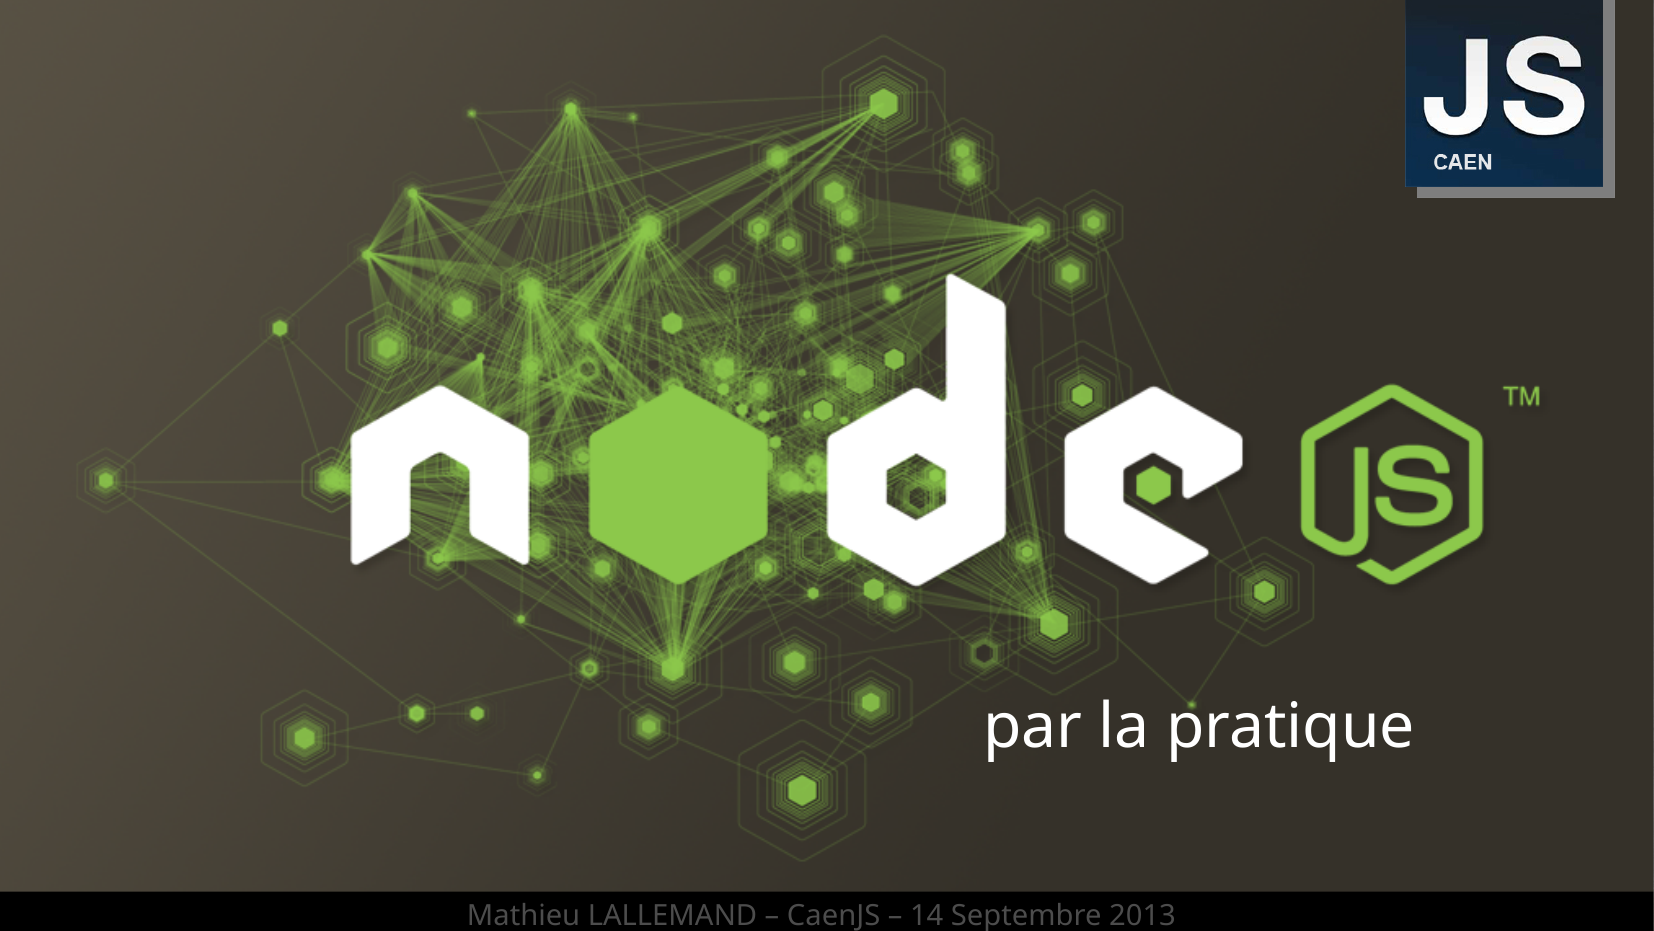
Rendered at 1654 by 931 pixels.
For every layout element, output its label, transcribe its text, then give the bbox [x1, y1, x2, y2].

picture [0, 0, 1654, 891]
text_box par la pratique [968, 673, 1654, 765]
text_box Mathieu LALLEMAND – CaenJS – 14 Septembre 2013 [0, 891, 1654, 931]
